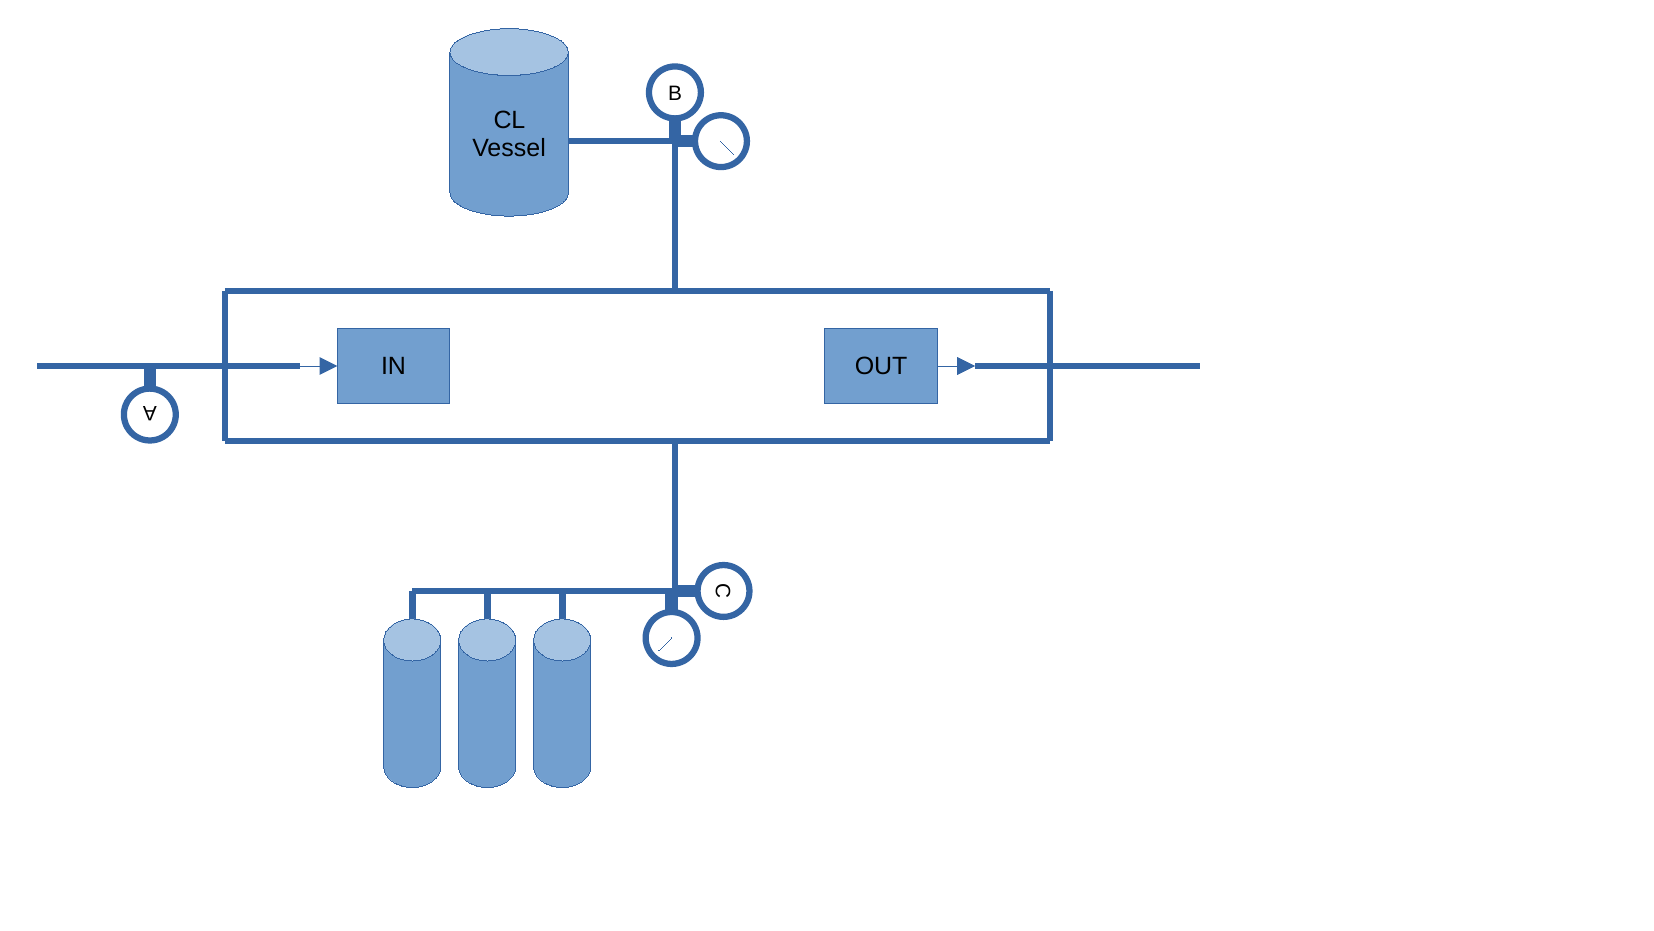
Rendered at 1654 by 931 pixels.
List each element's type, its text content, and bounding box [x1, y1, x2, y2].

text_box [131, 433, 169, 441]
text_box [697, 573, 704, 608]
text_box [132, 388, 167, 395]
text_box [383, 643, 441, 788]
text_box [458, 643, 516, 788]
text_box CL Vessel [449, 53, 569, 217]
text_box [656, 66, 694, 74]
text_box [657, 112, 692, 119]
text_box [533, 643, 591, 788]
text_box C [704, 553, 742, 629]
text_box A [112, 395, 188, 433]
text_box IN [337, 328, 450, 404]
text_box B [637, 74, 713, 112]
text_box [645, 611, 698, 664]
text_box [742, 572, 750, 610]
text_box [695, 115, 747, 168]
text_box OUT [824, 328, 938, 404]
